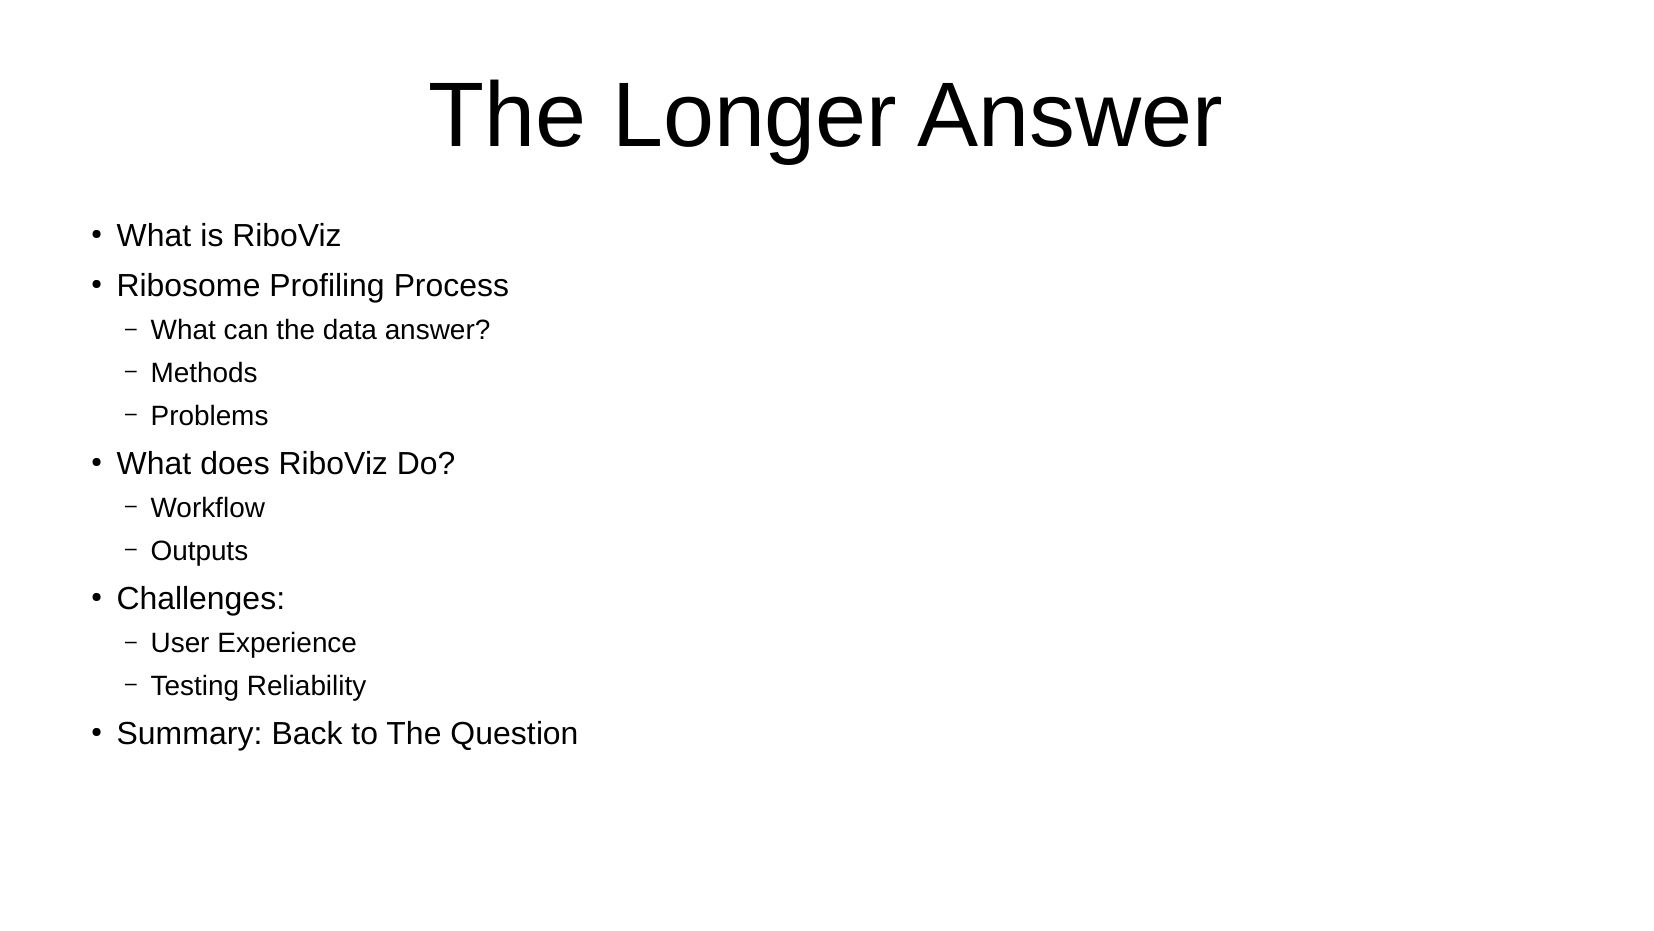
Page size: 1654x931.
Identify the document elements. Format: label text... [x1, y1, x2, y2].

title The Longer Answer [82, 37, 1571, 193]
list What is RiboViz Ribosome Profiling Process What can the data answer? Methods Problems What does RiboViz Do? Workflow Outputs Challenges: User Experience Testing Reliability Summary: Back to The Question [82, 217, 1571, 758]
